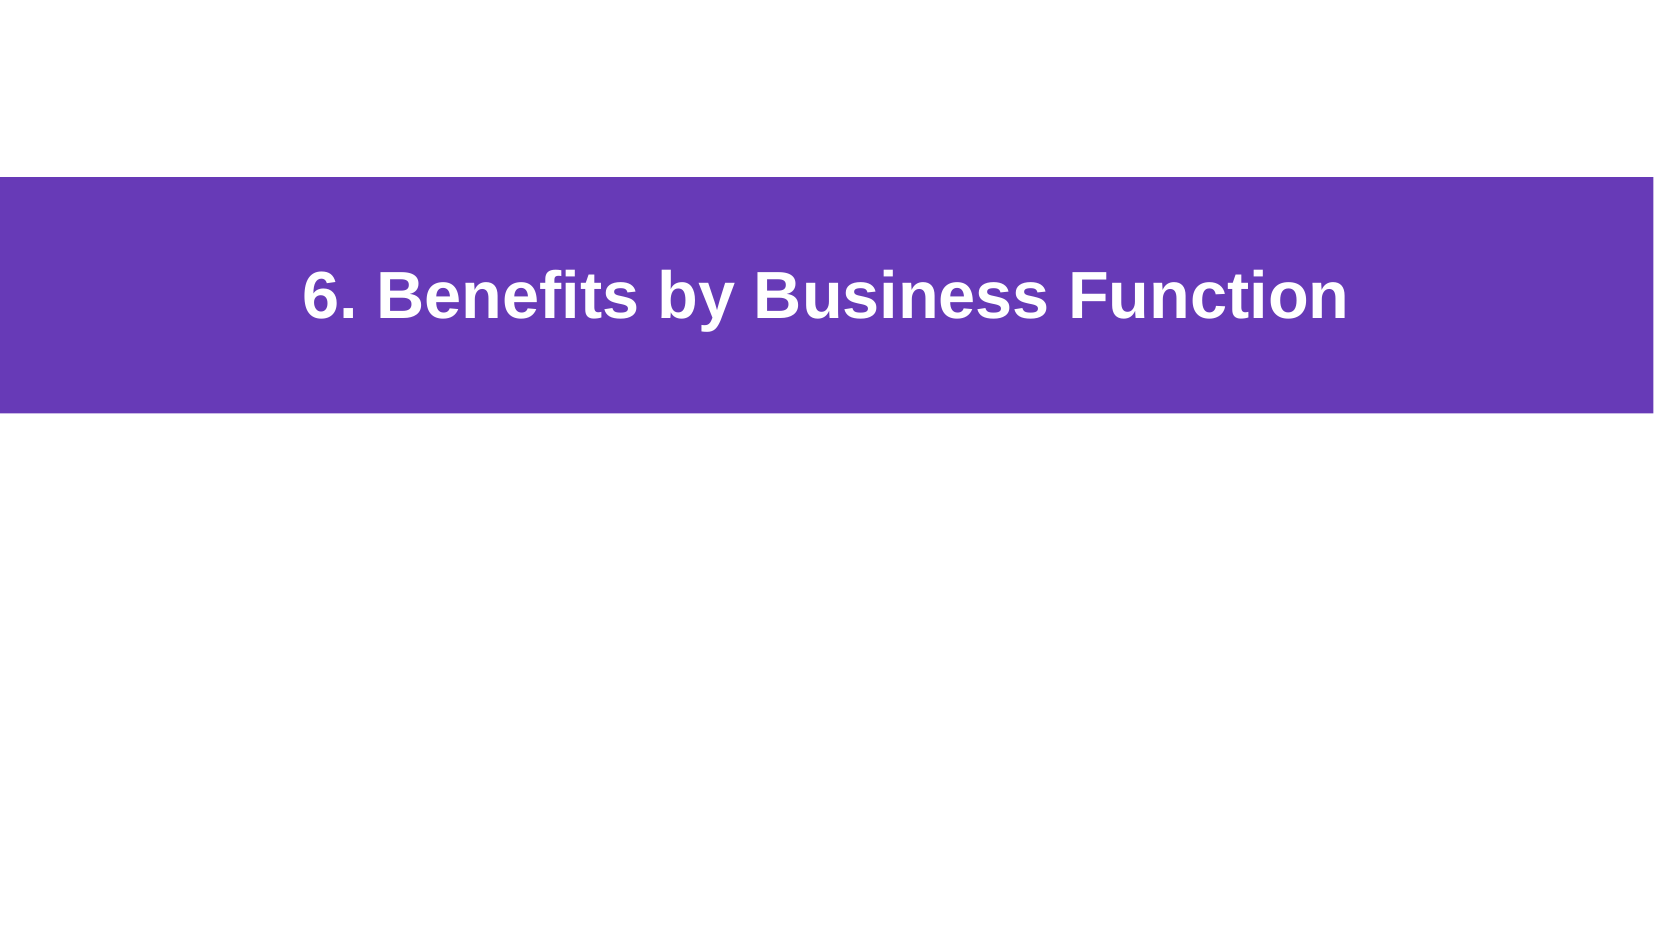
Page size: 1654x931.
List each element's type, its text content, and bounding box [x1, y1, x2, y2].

title 6. Benefits by Business Function [0, 177, 1654, 414]
